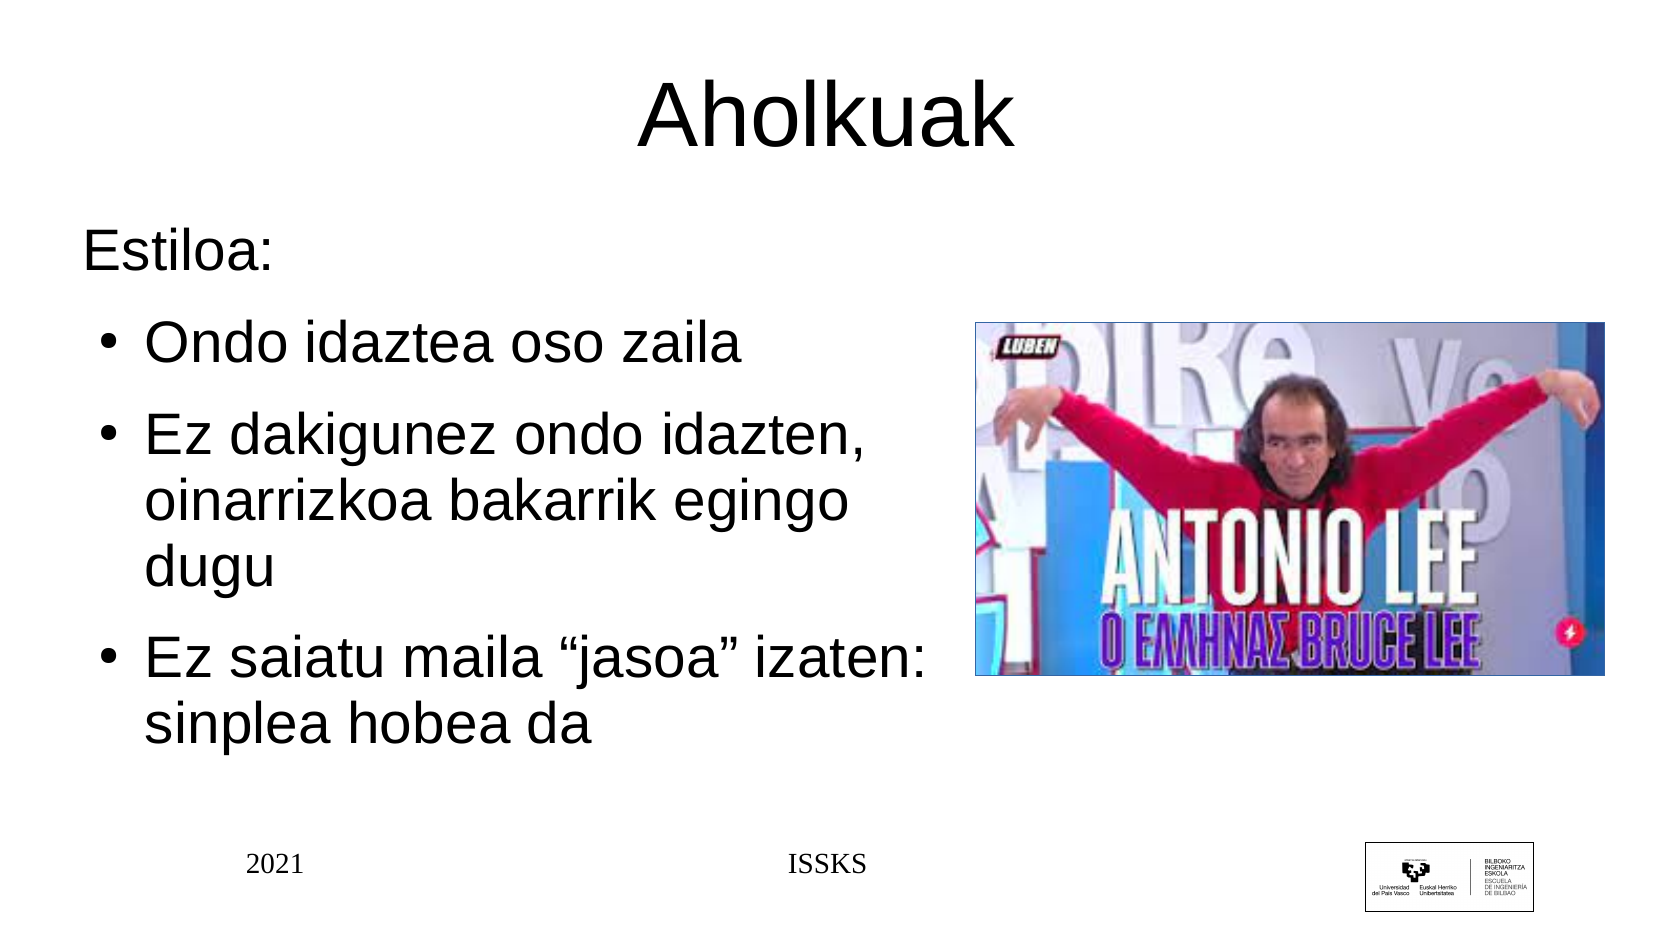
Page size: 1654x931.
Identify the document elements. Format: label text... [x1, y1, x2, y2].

list Estiloa: Ondo idaztea oso zaila Ez dakigunez ondo idazten, oinarrizkoa bakarrik egingo dugu Ez saiatu maila “jasoa” izaten: sinplea hobea da [82, 217, 946, 758]
picture [975, 322, 1605, 676]
picture [1366, 843, 1533, 911]
title Aholkuak [82, 37, 1571, 193]
